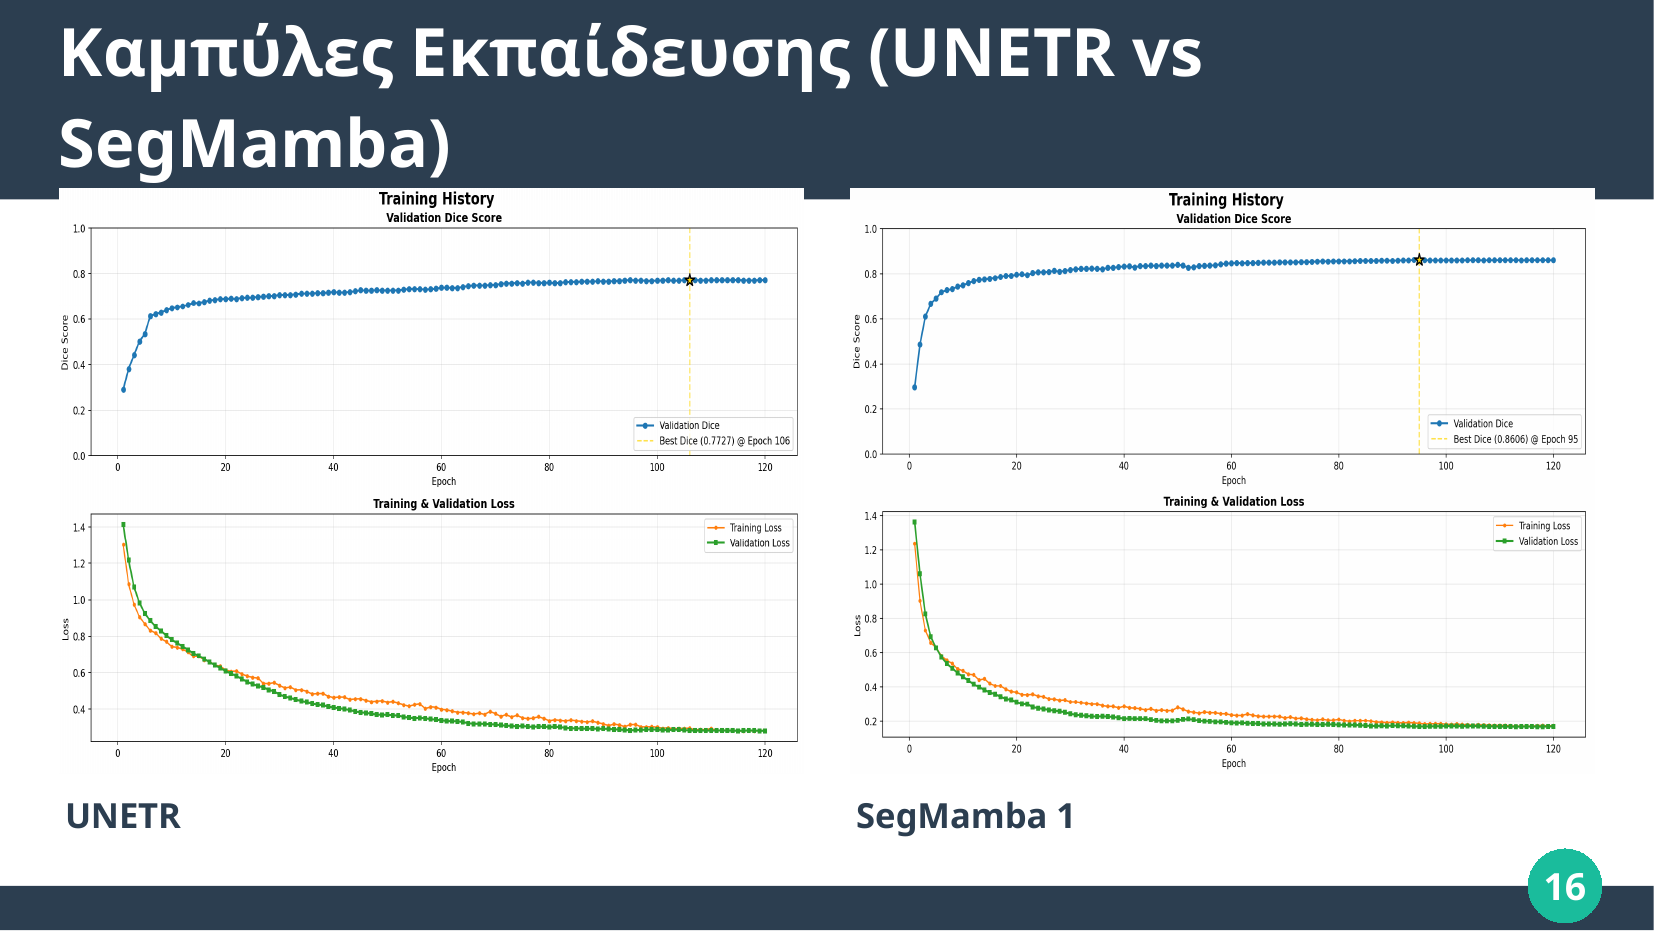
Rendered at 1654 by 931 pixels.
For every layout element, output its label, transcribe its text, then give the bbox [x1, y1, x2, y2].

list UNETR [64, 791, 798, 839]
list SegMamba 1 [856, 791, 1589, 839]
title Καμπύλες Εκπαίδευσης (UNETR vs SegMamba) [59, 37, 1595, 156]
picture [850, 188, 1595, 774]
picture [59, 188, 804, 774]
